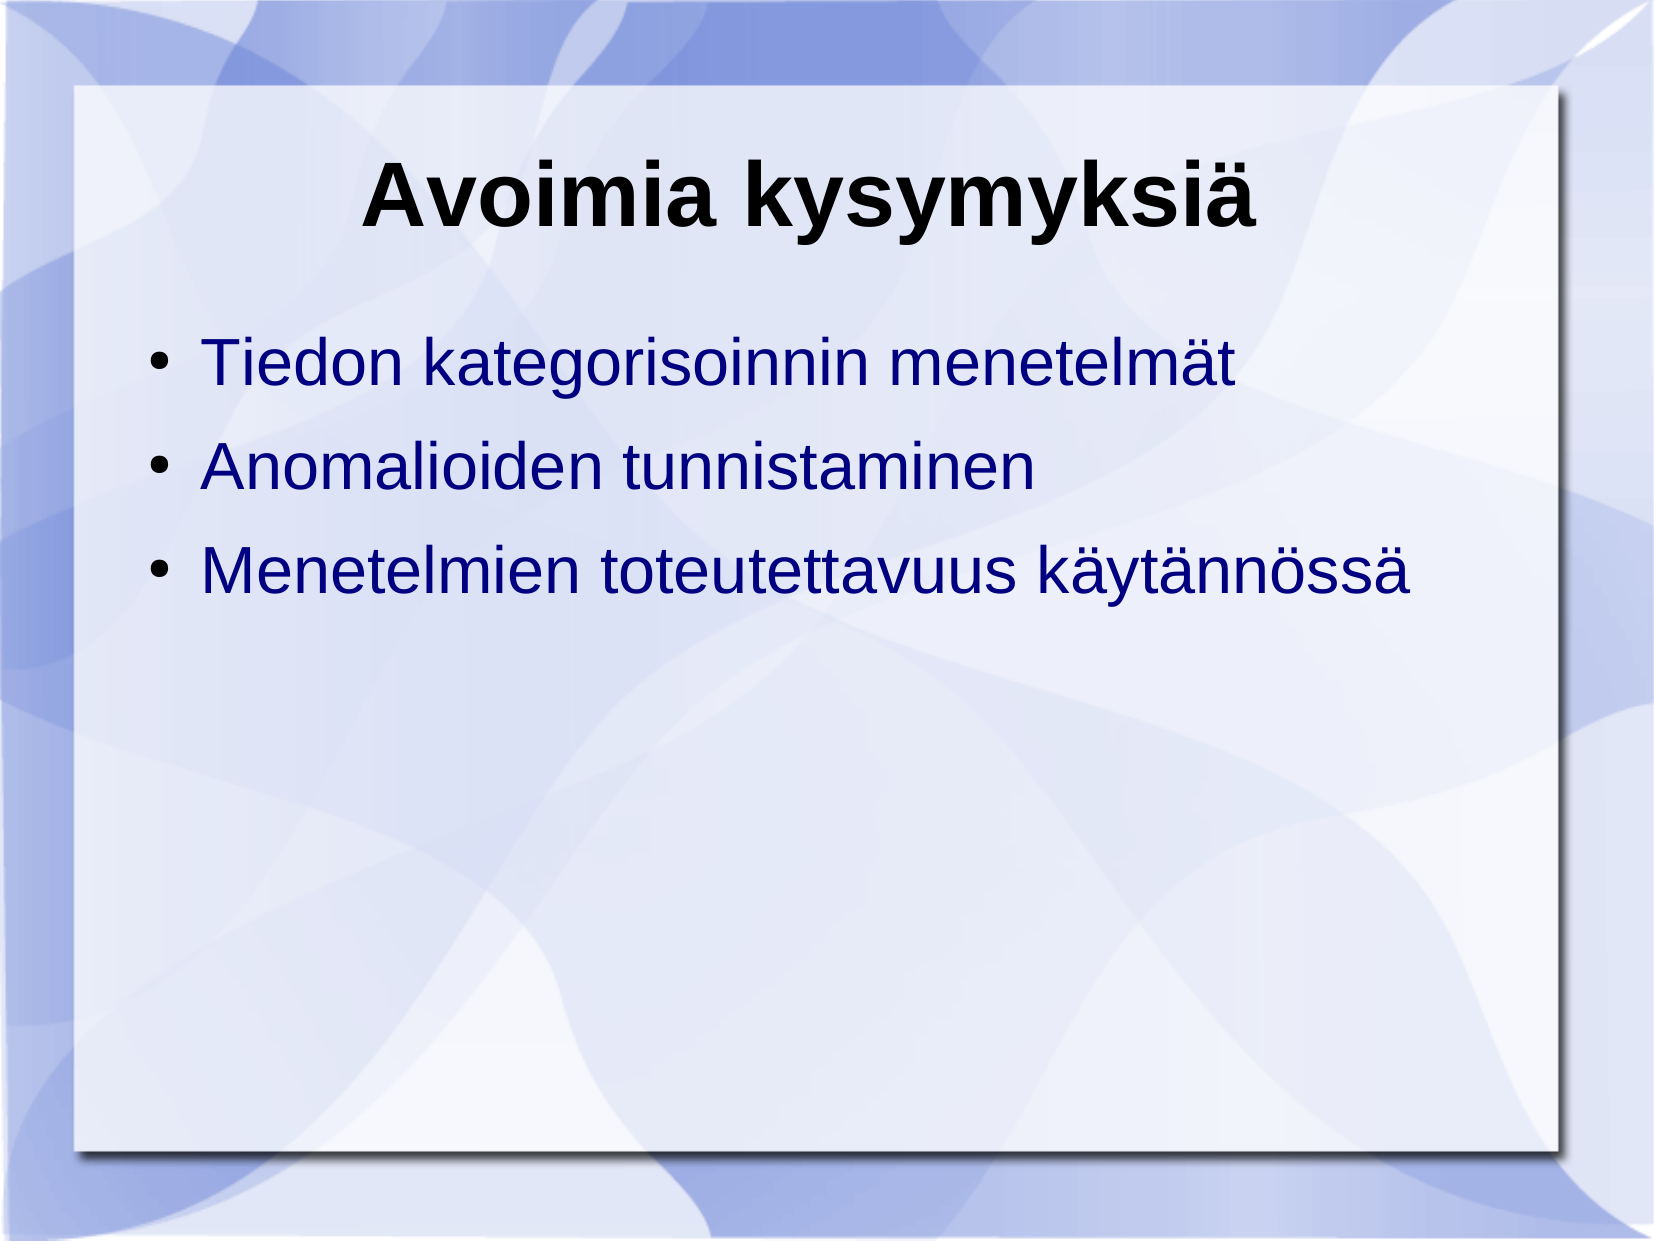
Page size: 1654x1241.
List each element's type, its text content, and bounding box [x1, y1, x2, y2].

list Tiedon kategorisoinnin menetelmät Anomalioiden tunnistaminen Menetelmien toteutettavuus käytännössä [129, 324, 1489, 975]
title Avoimia kysymyksiä [82, 90, 1536, 298]
picture [0, 0, 1654, 1241]
